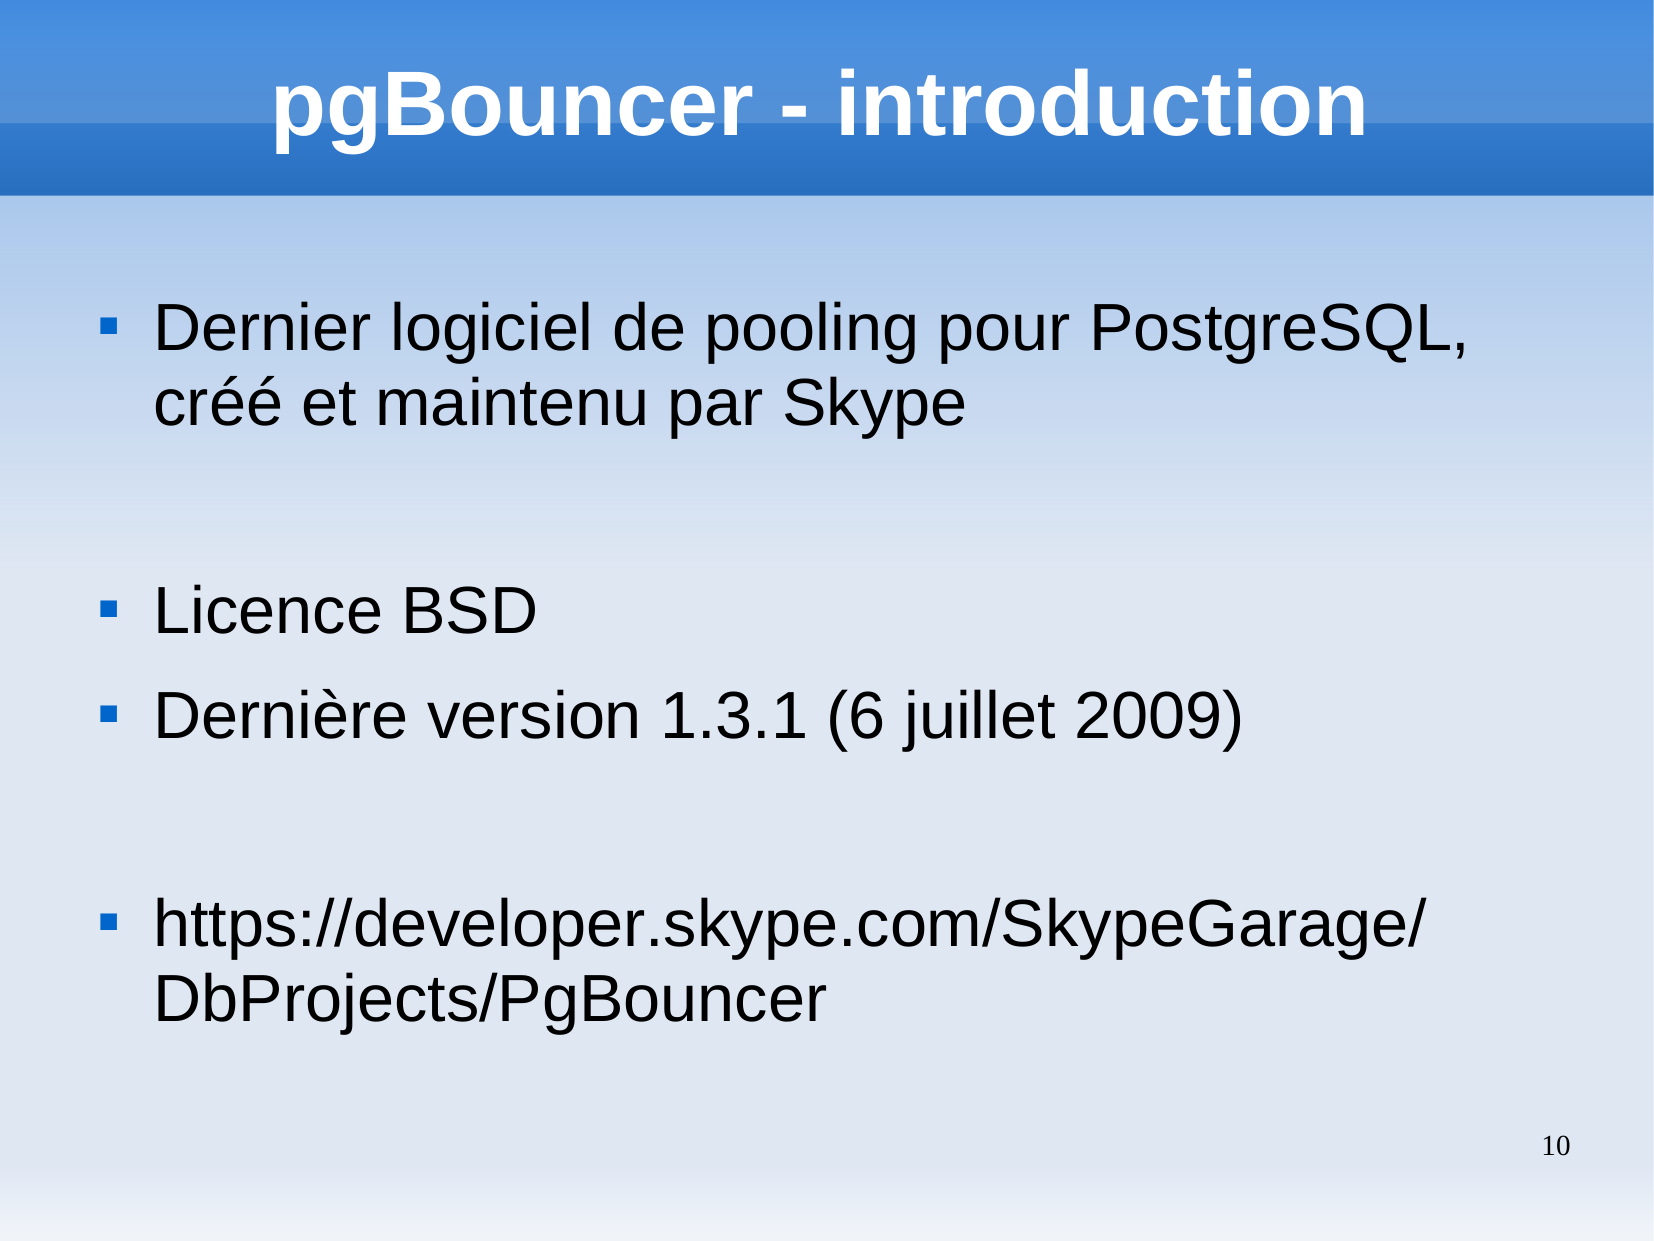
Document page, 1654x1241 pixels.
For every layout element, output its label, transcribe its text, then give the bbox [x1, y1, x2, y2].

picture [0, 0, 1654, 1241]
list Dernier logiciel de pooling pour PostgreSQL, créé et maintenu par Skype Licence BSD Dernière version 1.3.1 (6 juillet 2009) https://developer.skype.com/SkypeGarage/DbProjects/PgBouncer [82, 290, 1571, 1094]
title pgBouncer - introduction [76, 0, 1565, 208]
